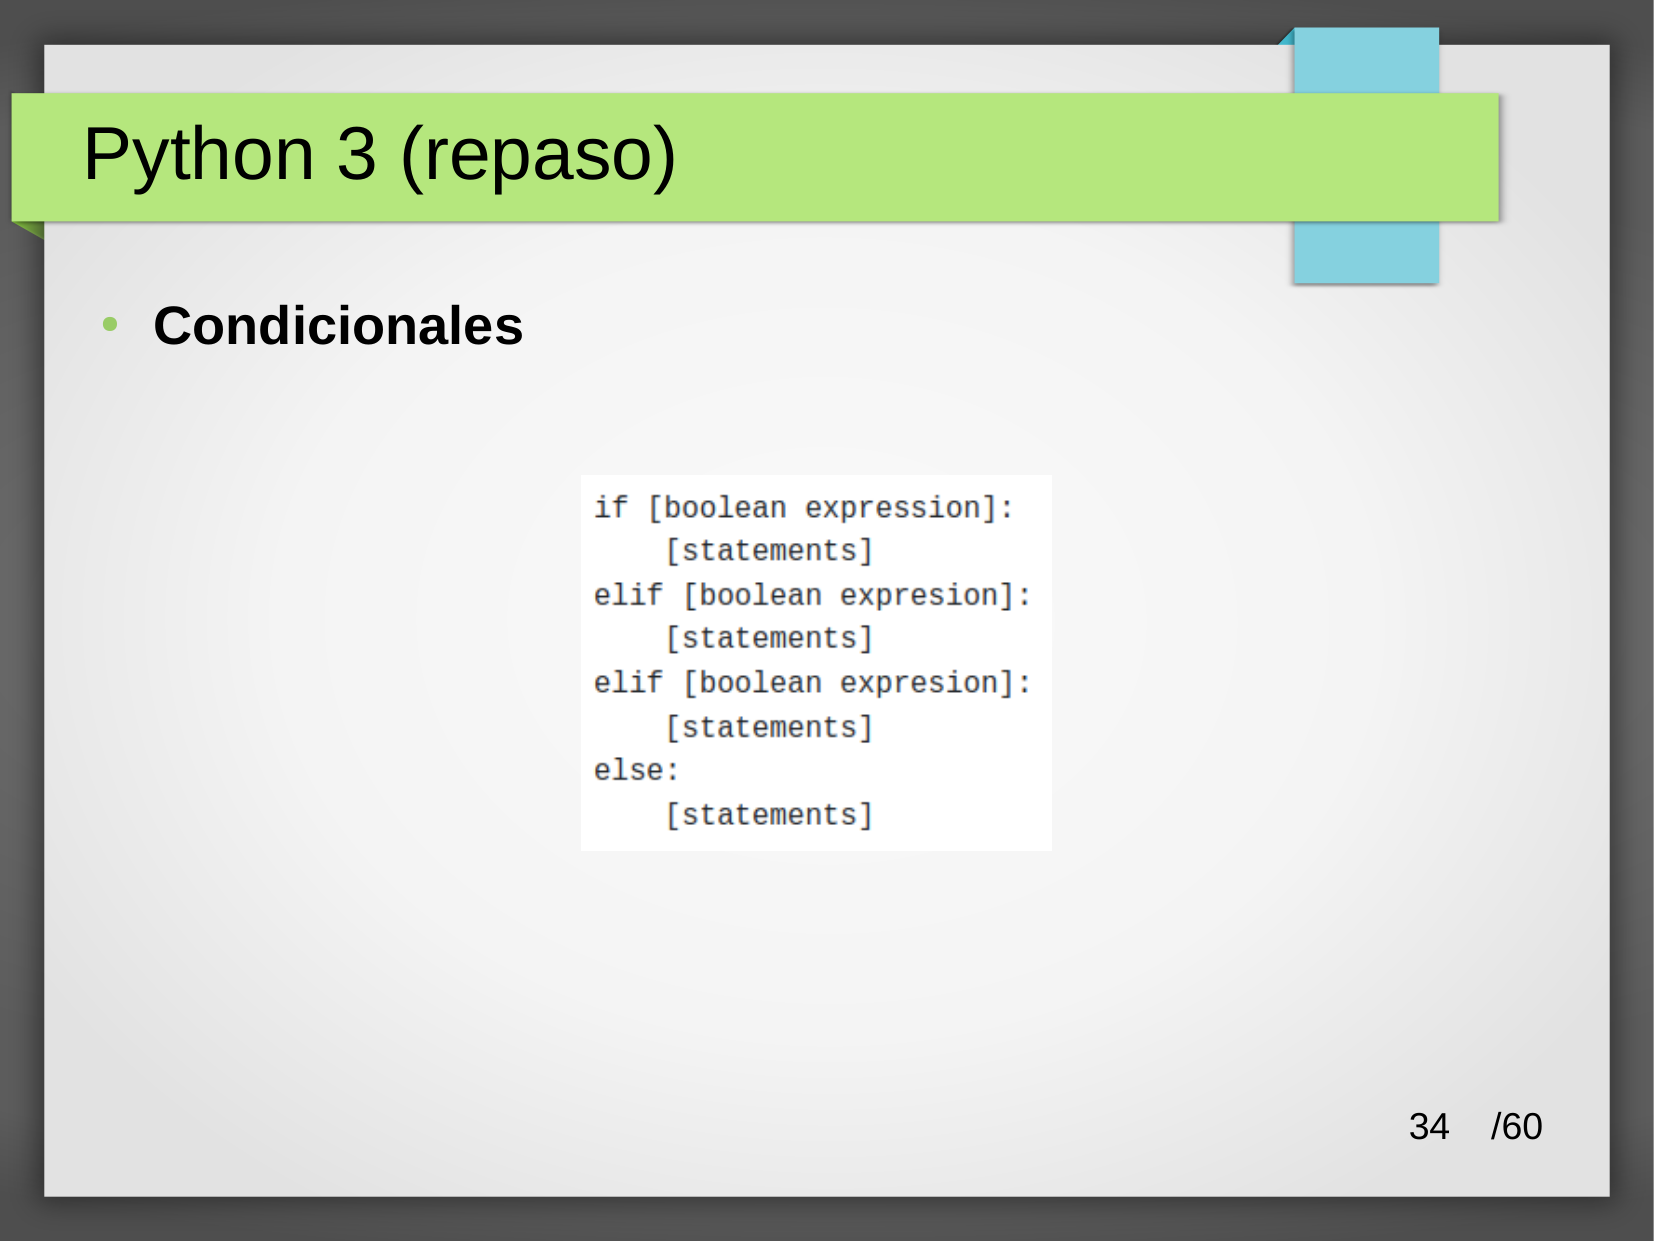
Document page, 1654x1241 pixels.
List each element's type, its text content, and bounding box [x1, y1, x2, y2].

text_box /60 [1476, 1098, 1644, 1169]
text_box <número> [1393, 1098, 1476, 1169]
picture [0, 0, 1654, 1241]
list Condicionales [82, 295, 1571, 1015]
title Python 3 (repaso) [82, 94, 1264, 213]
